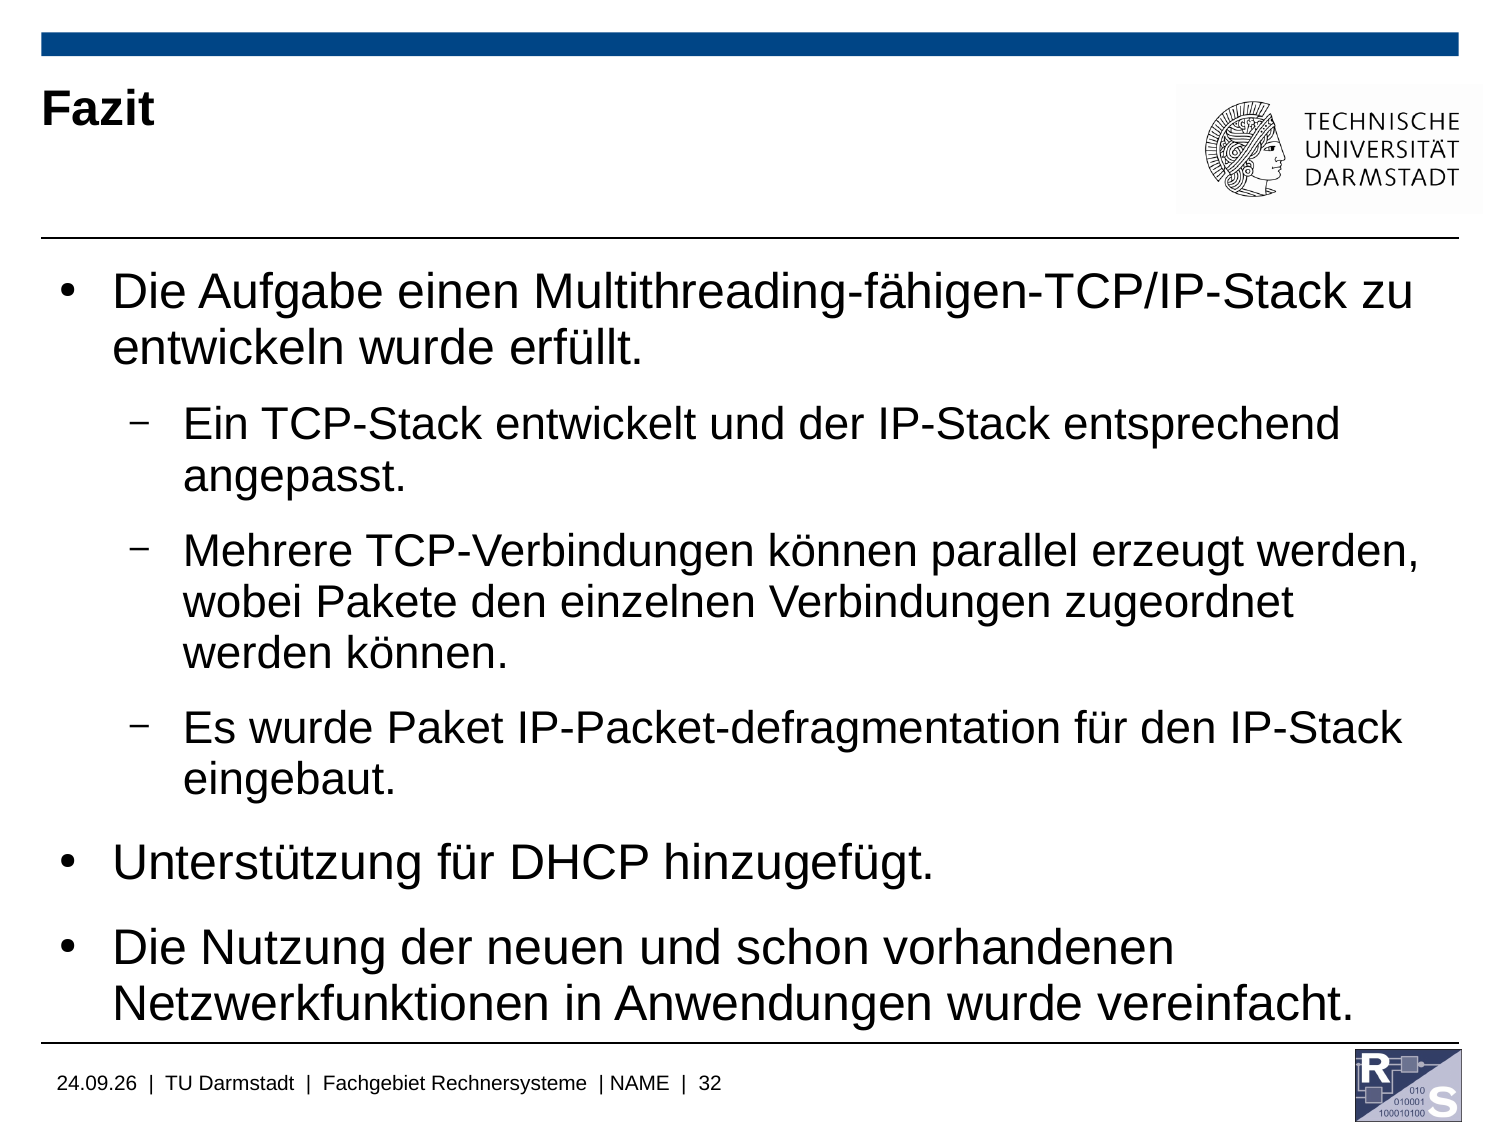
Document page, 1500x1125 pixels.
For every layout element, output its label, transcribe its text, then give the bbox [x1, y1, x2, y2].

picture [1355, 1049, 1462, 1122]
list Die Aufgabe einen Multithreading-fähigen-TCP/IP-Stack zu entwickeln wurde erfüllt. Ein TCP-Stack entwickelt und der IP-Stack entsprechend angepasst. Mehrere TCP-Verbindungen können parallel erzeugt werden, wobei Pakete den einzelnen Verbindungen zugeordnet werden können. Es wurde Paket IP-Packet-defragmentation für den IP-Stack eingebaut. Unterstützung für DHCP hinzugefügt. Die Nutzung der neuen und schon vorhandenen Netzwerkfunktionen in Anwendungen wurde vereinfacht. [41, 263, 1455, 1032]
title Fazit [41, 32, 1131, 183]
